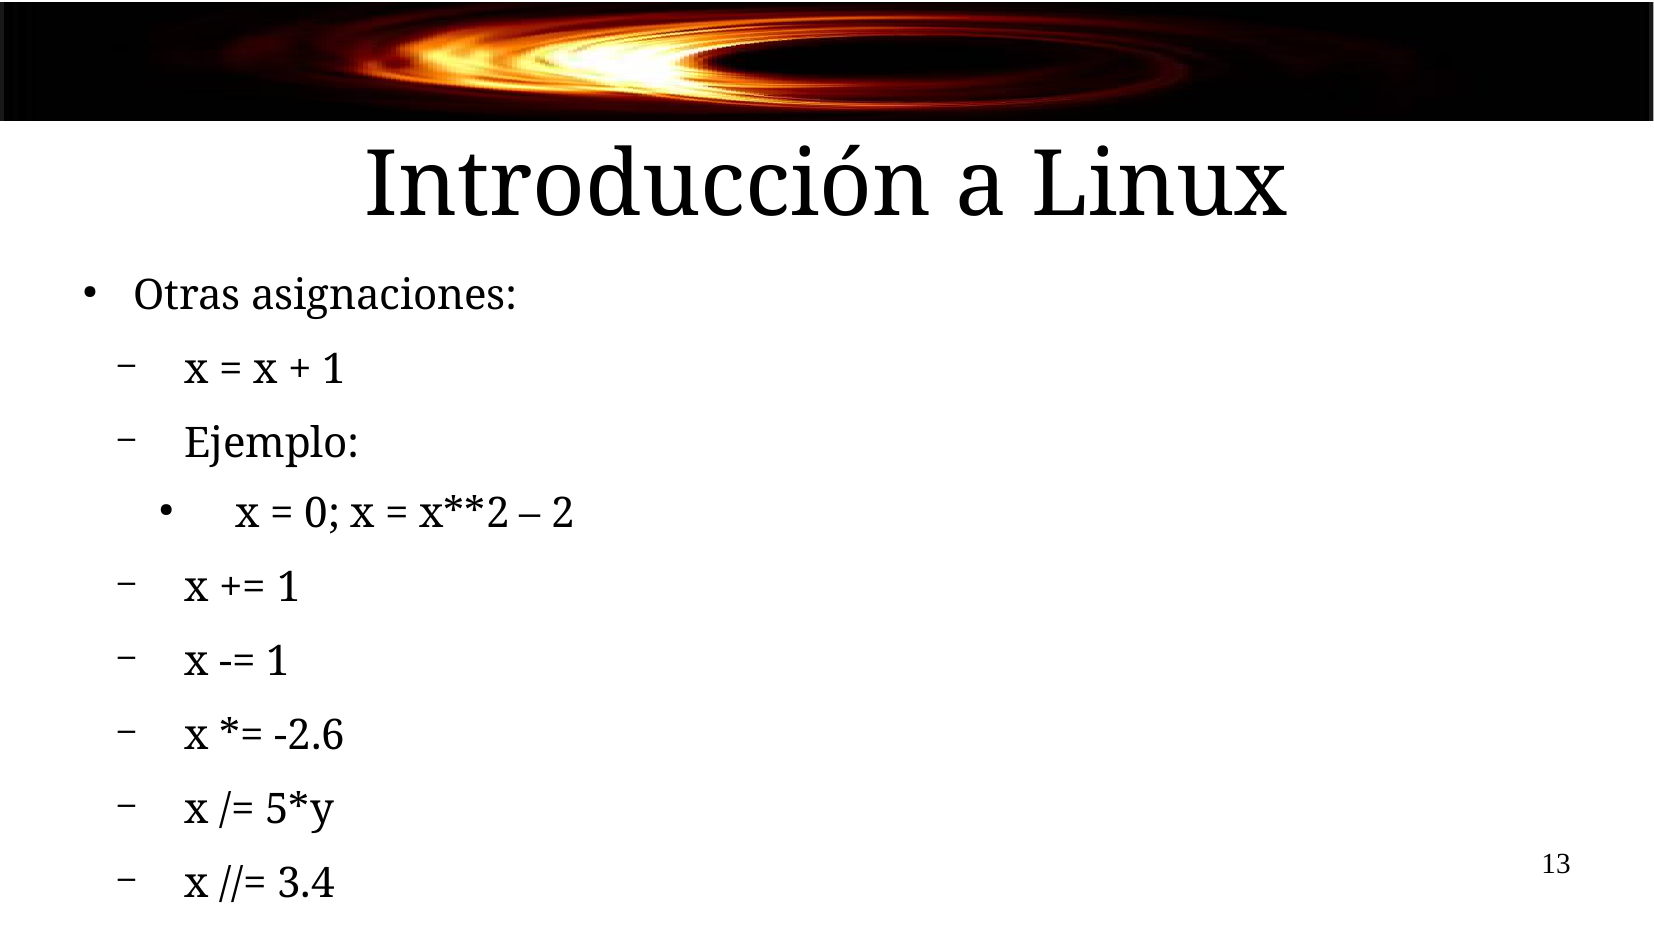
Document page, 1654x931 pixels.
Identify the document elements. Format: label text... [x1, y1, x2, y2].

title Introducción a Linux [82, 121, 1571, 258]
list Otras asignaciones: x = x + 1 Ejemplo: x = 0; x = x**2 – 2 x += 1 x -= 1 x *= -2.6 x /= 5*y x //= 3.4 [82, 264, 1571, 916]
picture [0, 2, 1654, 121]
